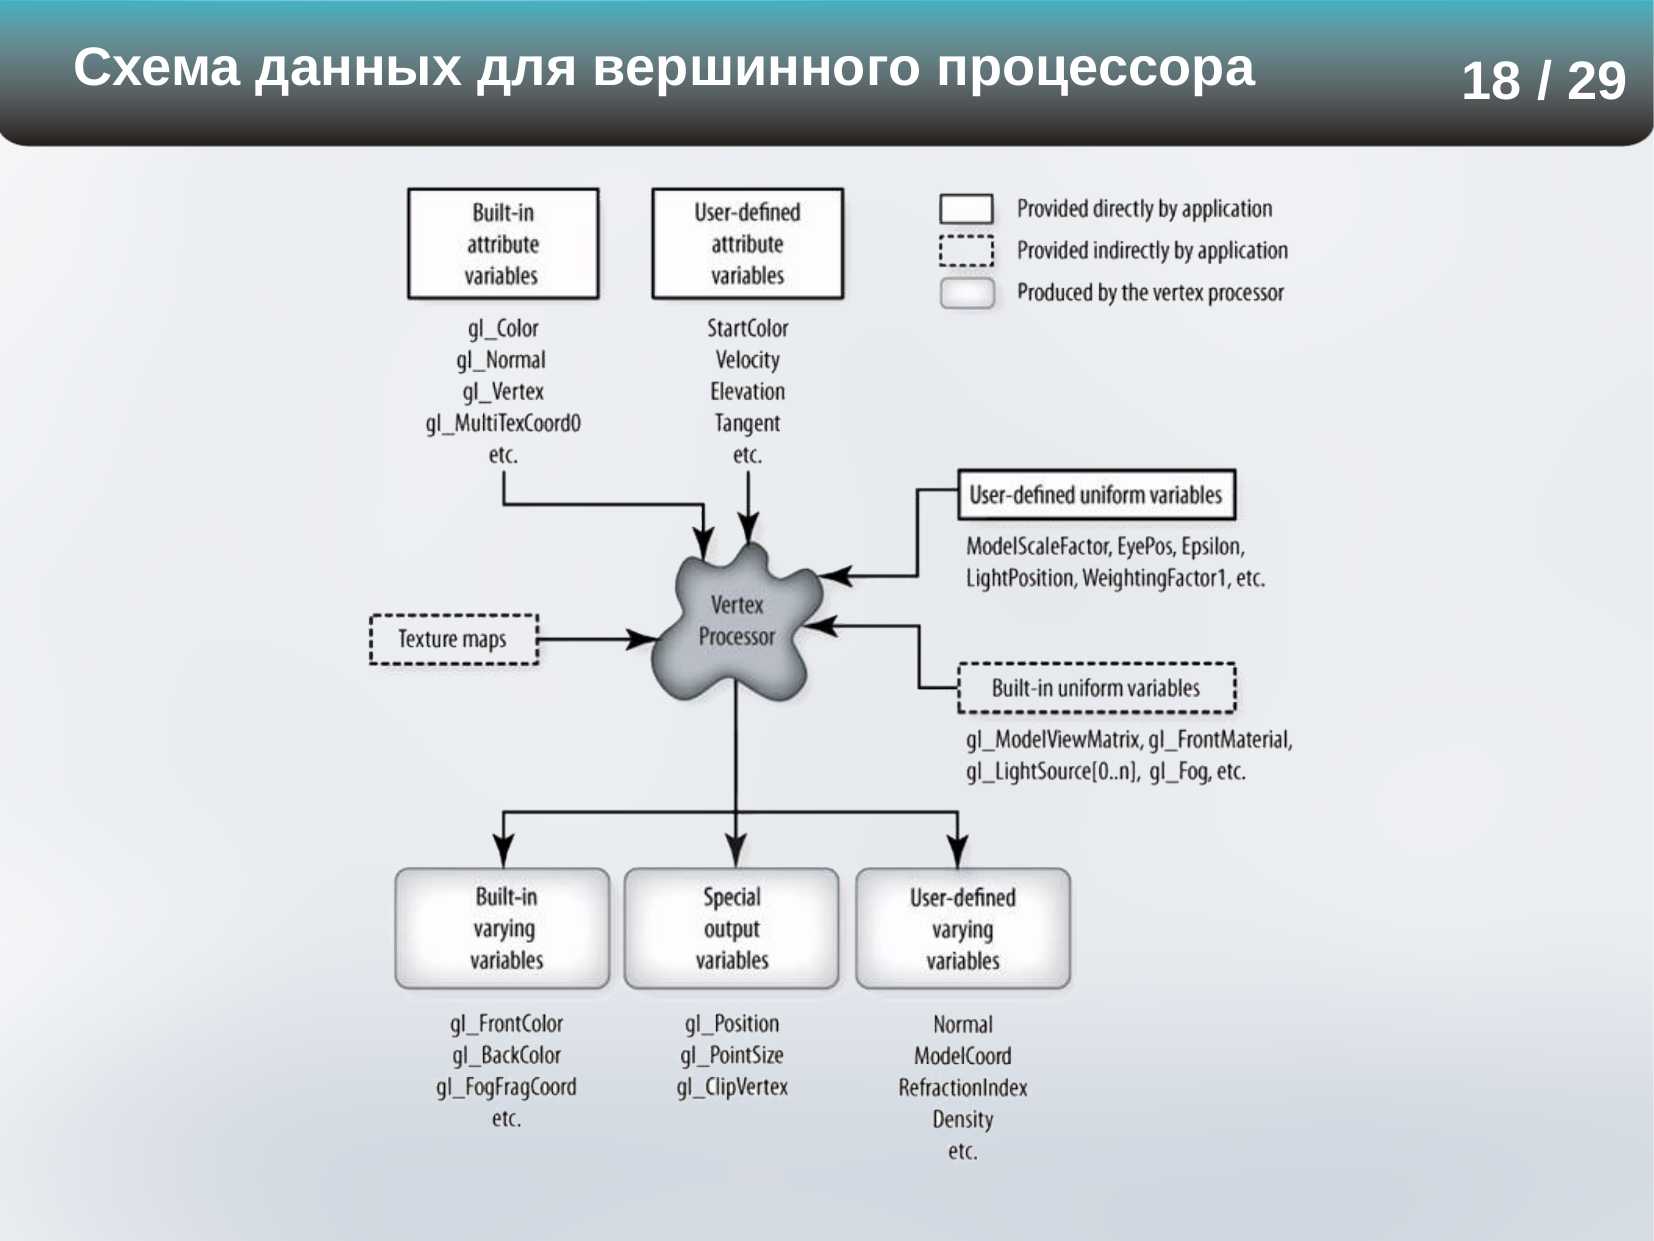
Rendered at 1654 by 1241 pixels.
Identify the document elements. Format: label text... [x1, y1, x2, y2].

text_box Схема данных для вершинного процессора [59, 29, 1418, 105]
picture [0, 0, 1654, 1241]
text_box <номер> / 29 [1446, 42, 1654, 179]
